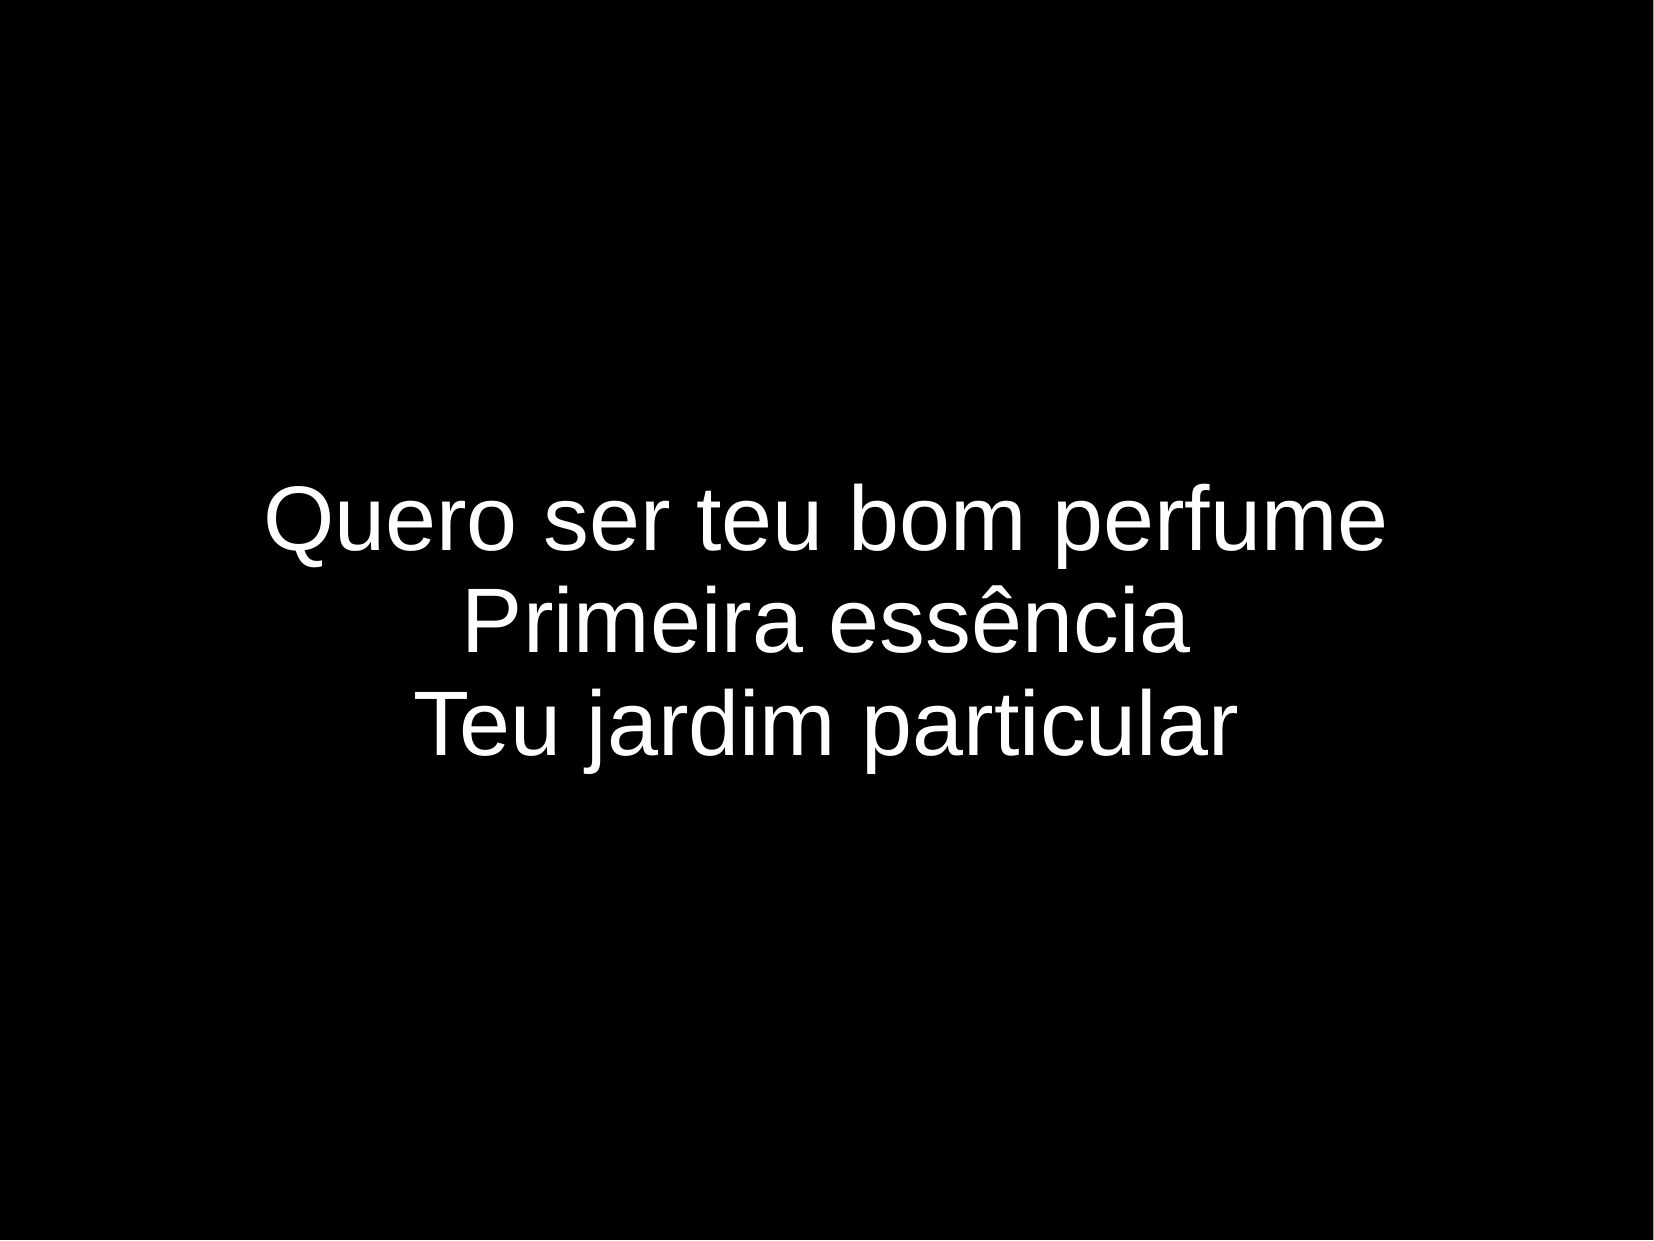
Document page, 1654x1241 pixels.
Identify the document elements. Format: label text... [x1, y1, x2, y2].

subtitle Quero ser teu bom perfume Primeira essência Teu jardim particular [82, 49, 1571, 1193]
